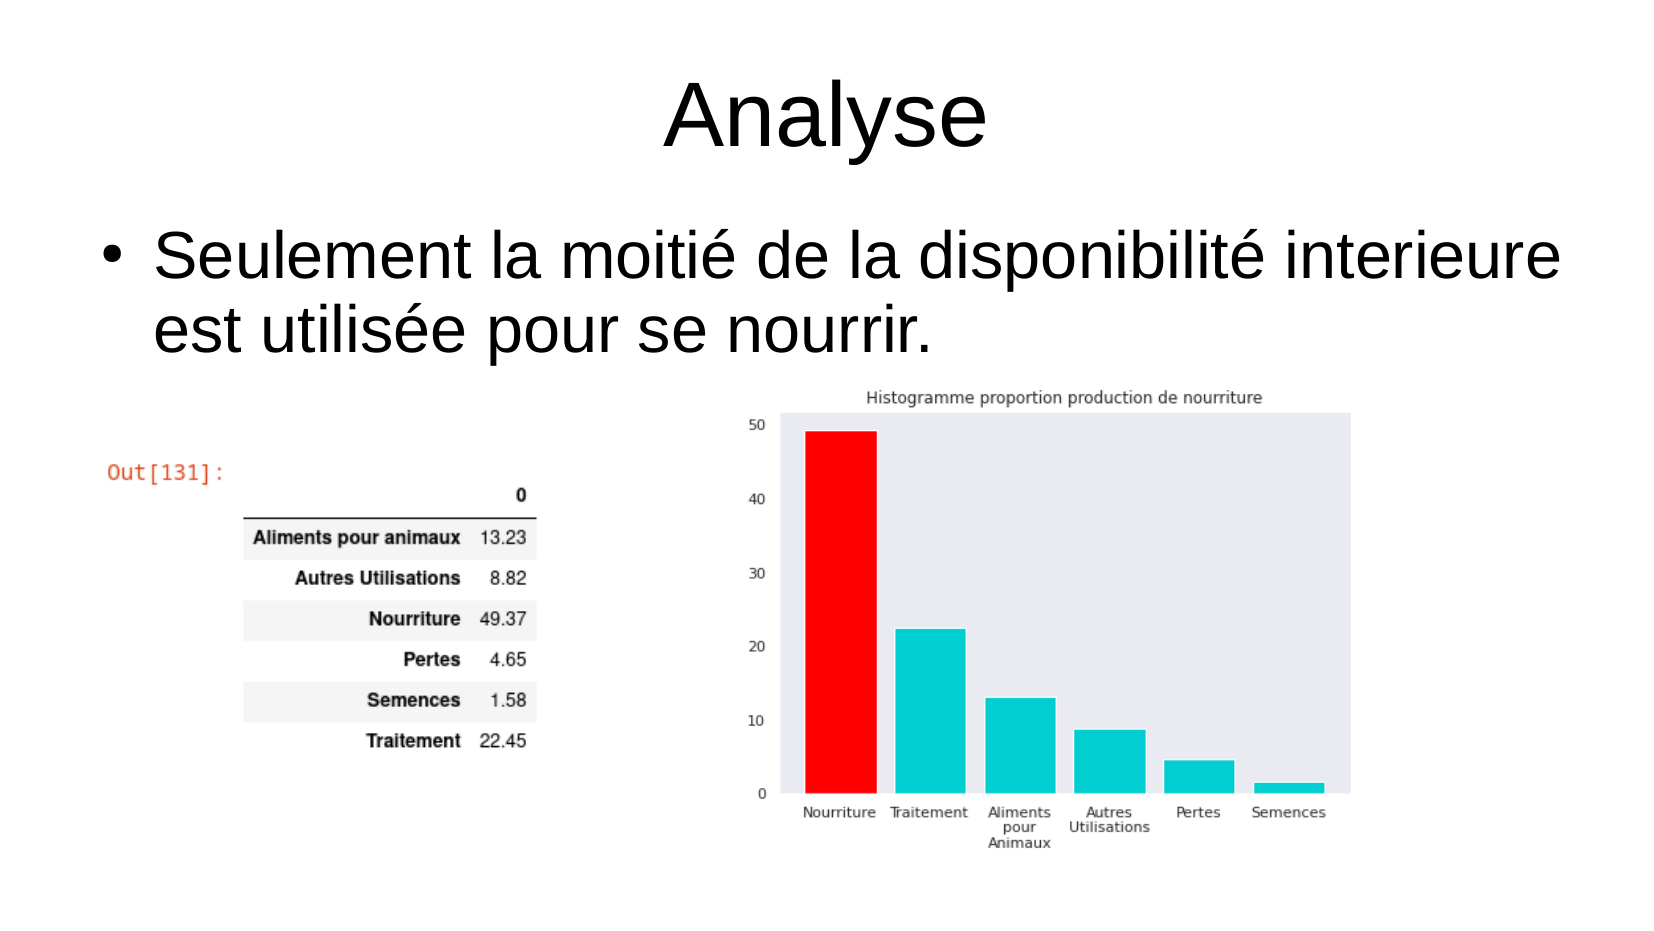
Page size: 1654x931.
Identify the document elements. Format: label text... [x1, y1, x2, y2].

picture [738, 381, 1359, 860]
picture [93, 463, 562, 768]
title Analyse [82, 37, 1571, 193]
list Seulement la moitié de la disponibilité interieure est utilisée pour se nourrir. [82, 217, 1571, 475]
